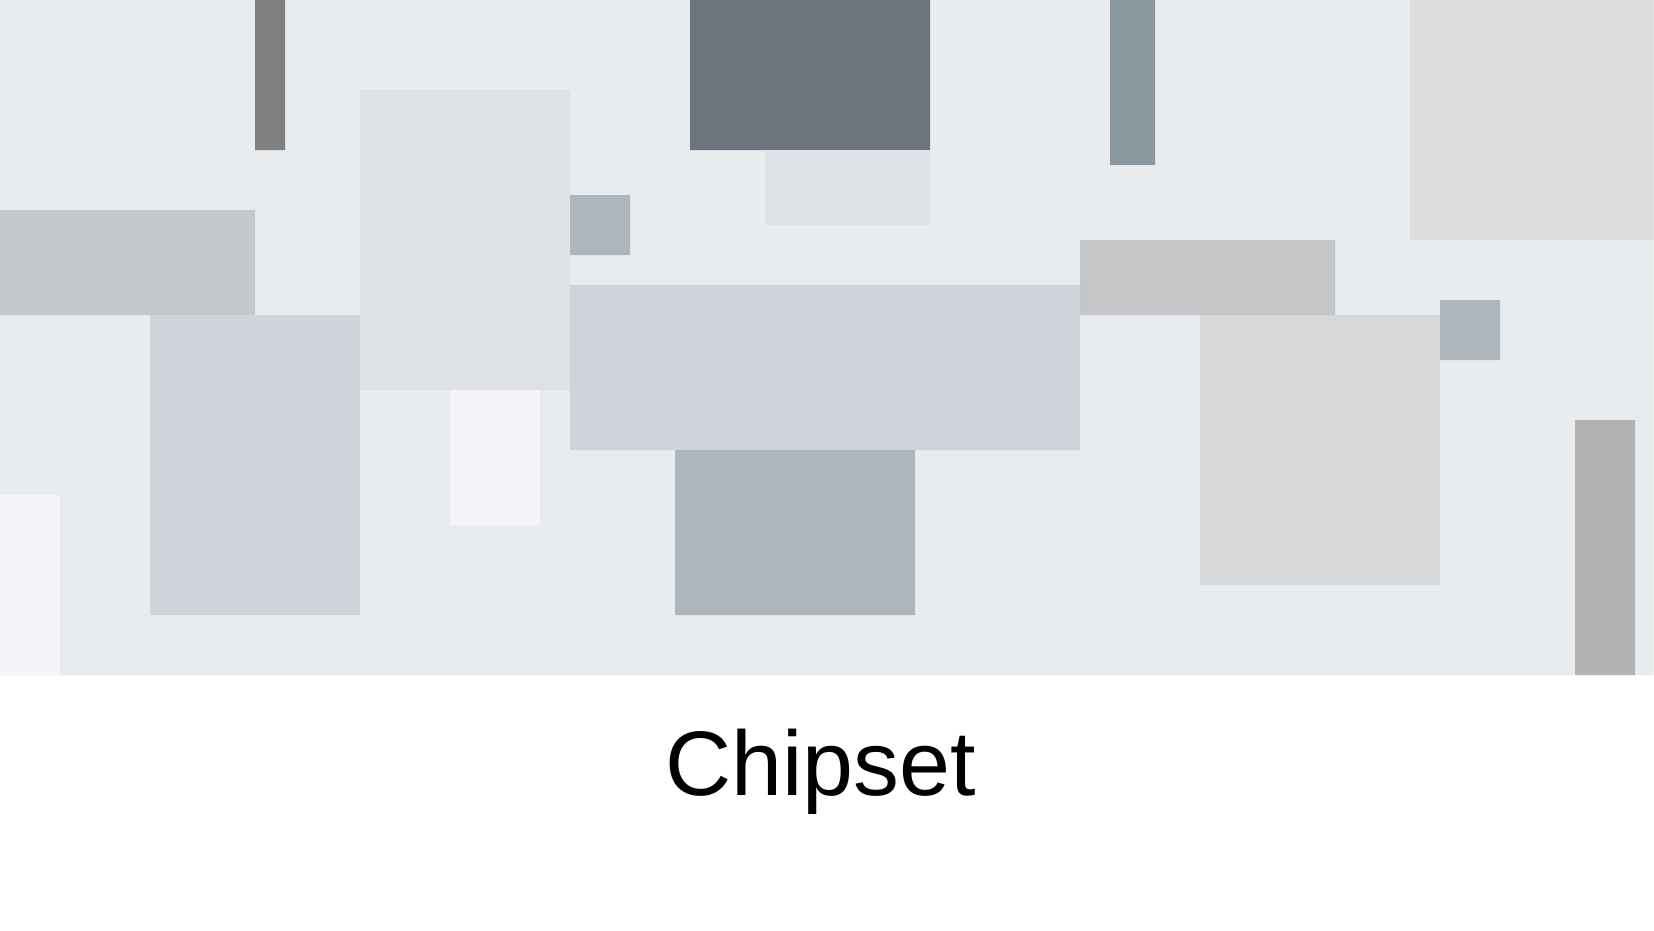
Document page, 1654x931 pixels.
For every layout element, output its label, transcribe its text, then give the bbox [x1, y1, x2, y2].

title Chipset [76, 685, 1565, 841]
